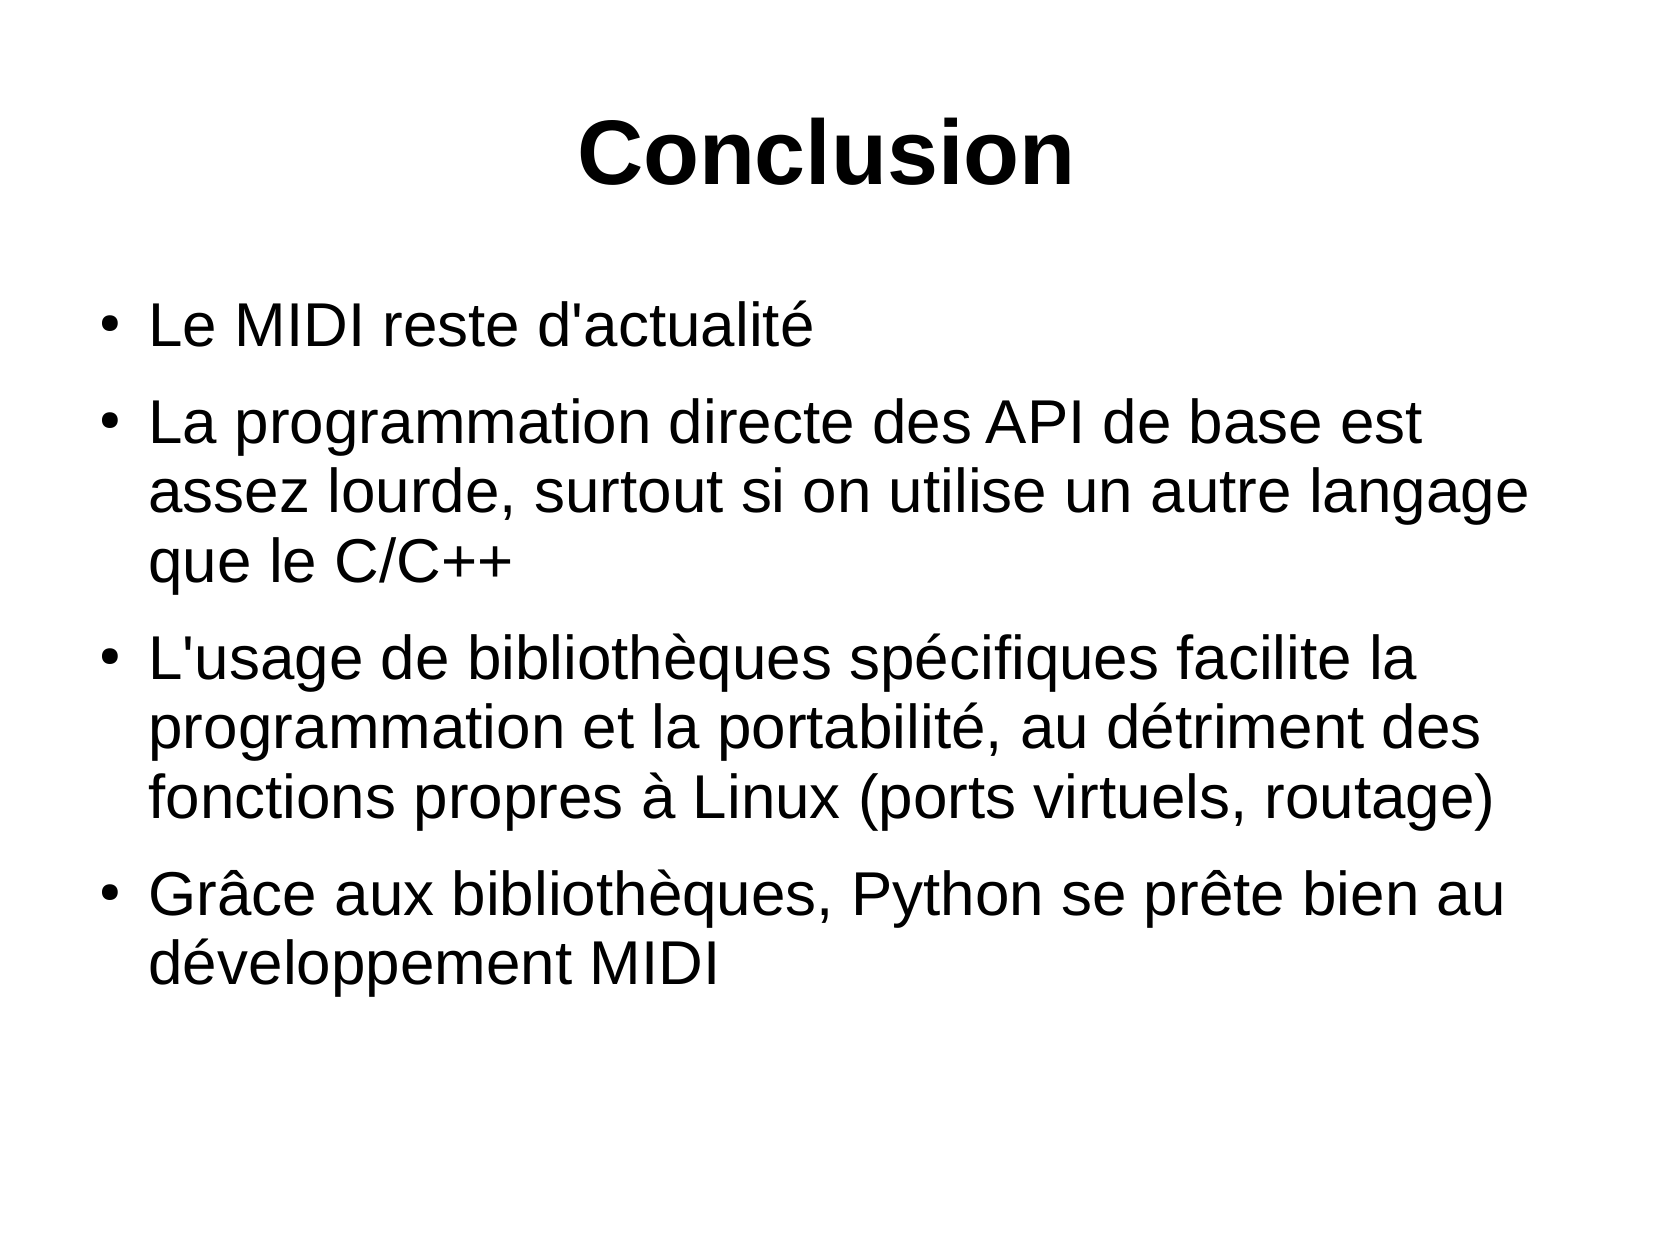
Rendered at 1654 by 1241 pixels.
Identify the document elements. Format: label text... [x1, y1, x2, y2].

list Le MIDI reste d'actualité La programmation directe des API de base est assez lourde, surtout si on utilise un autre langage que le C/C++ L'usage de bibliothèques spécifiques facilite la programmation et la portabilité, au détriment des fonctions propres à Linux (ports virtuels, routage) Grâce aux bibliothèques, Python se prête bien au développement MIDI [82, 290, 1571, 1010]
title Conclusion [82, 49, 1571, 257]
